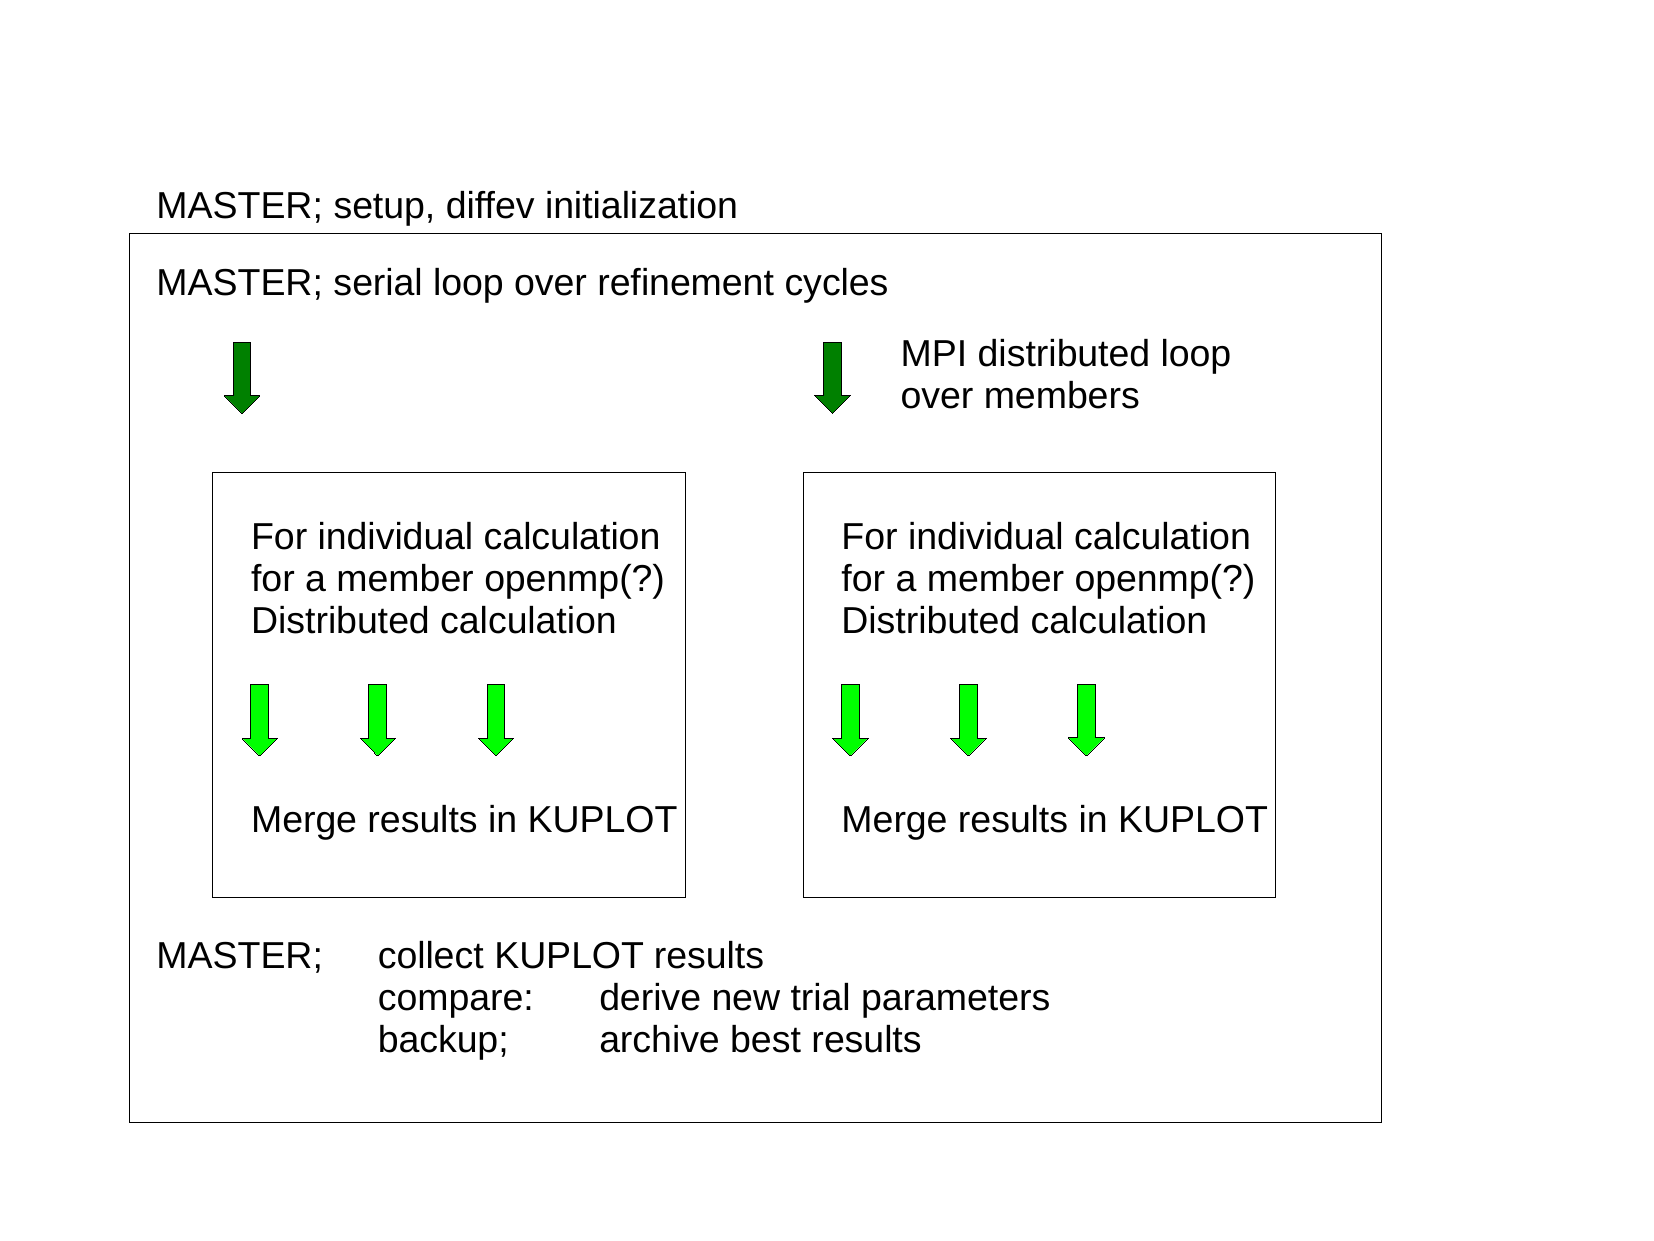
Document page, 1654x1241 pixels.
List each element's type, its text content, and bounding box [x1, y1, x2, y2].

text_box For individual calculation for a member openmp(?) Distributed calculation [826, 507, 1271, 649]
text_box [129, 233, 1382, 1123]
text_box MASTER; setup, diffev initialization [141, 177, 754, 234]
text_box MASTER; collect KUPLOT results compare: derive new trial parameters backup; archive best results [141, 927, 1066, 1068]
text_box MASTER; serial loop over refinement cycles [141, 253, 904, 311]
text_box MPI distributed loop over members [885, 324, 1257, 424]
text_box For individual calculation for a member openmp(?) Distributed calculation [236, 507, 680, 649]
text_box Merge results in KUPLOT [236, 791, 693, 849]
text_box Merge results in KUPLOT [826, 791, 1284, 849]
